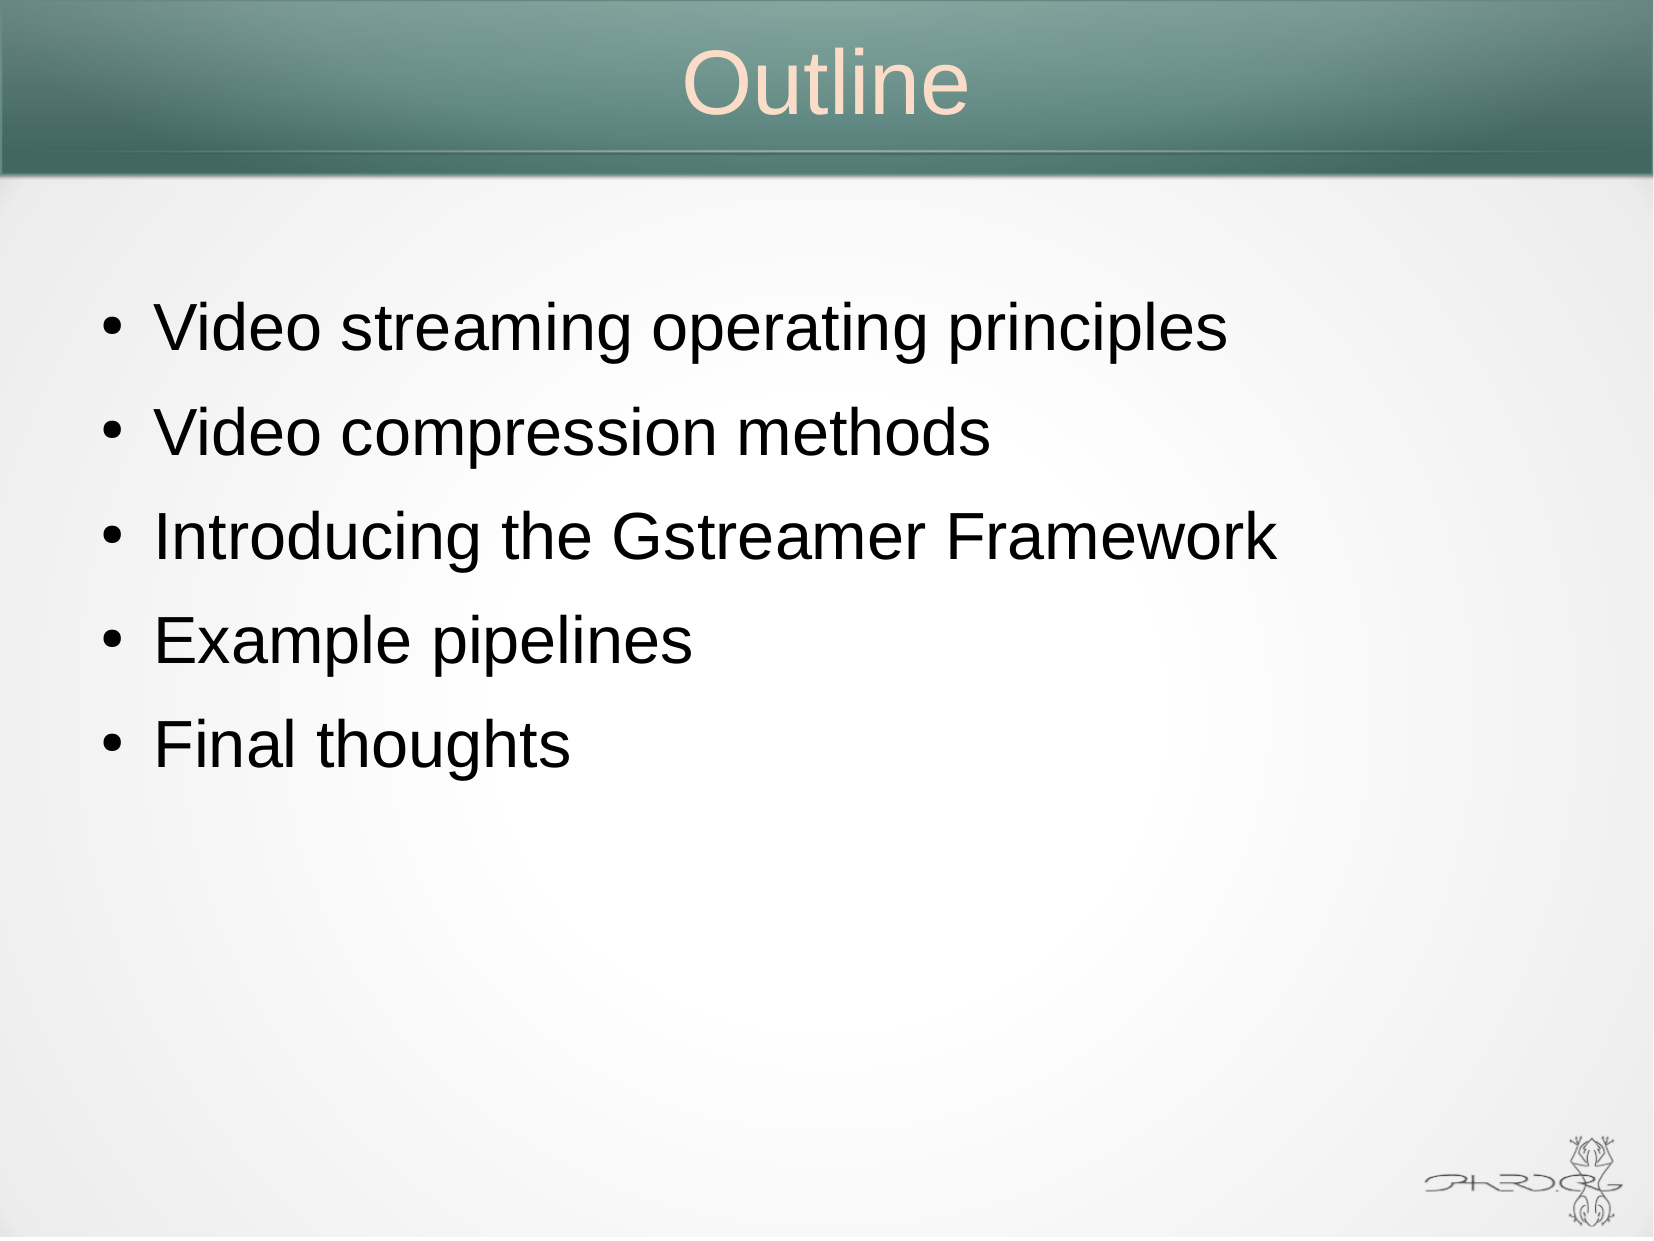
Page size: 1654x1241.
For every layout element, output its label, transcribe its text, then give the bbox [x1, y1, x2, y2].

title Outline [82, 11, 1571, 154]
list Video streaming operating principles Video compression methods Introducing the Gstreamer Framework Example pipelines Final thoughts [82, 290, 1571, 1075]
picture [0, 0, 1654, 1237]
